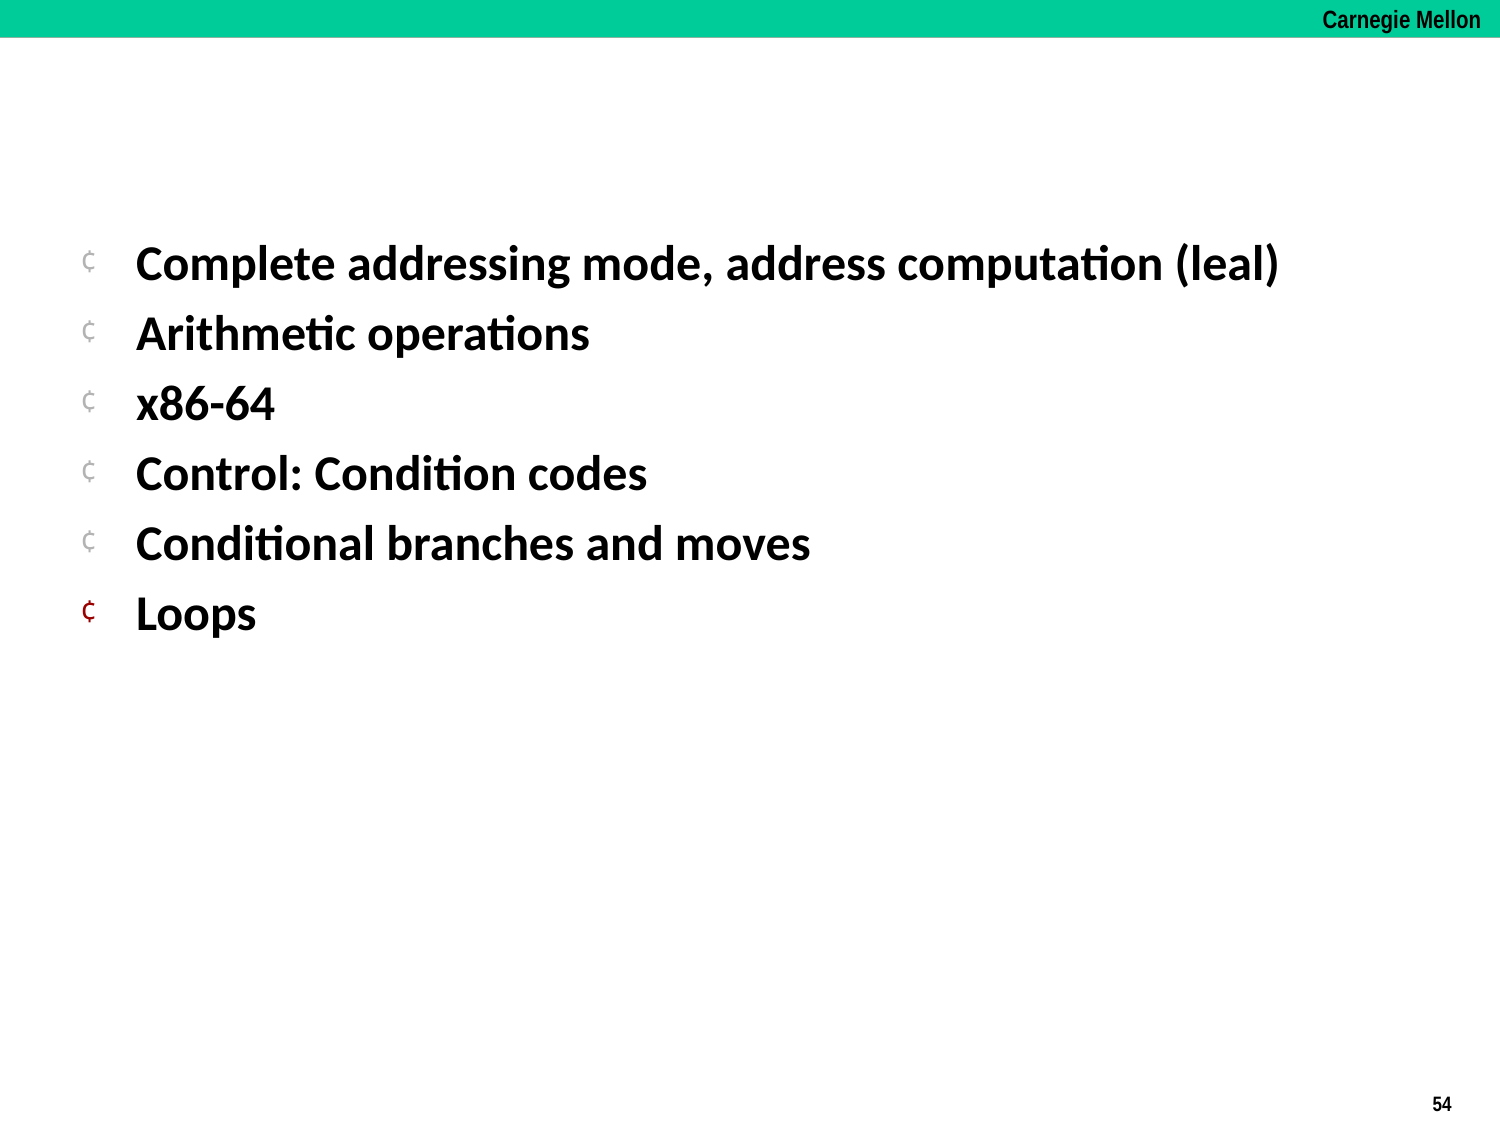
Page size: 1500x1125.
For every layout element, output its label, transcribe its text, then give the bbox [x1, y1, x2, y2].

text_box Carnegie Mellon [1322, 3, 1500, 33]
list Complete addressing mode, address computation (leal) Arithmetic operations x86-64 Control: Condition codes Conditional branches and moves Loops [65, 223, 1361, 1040]
